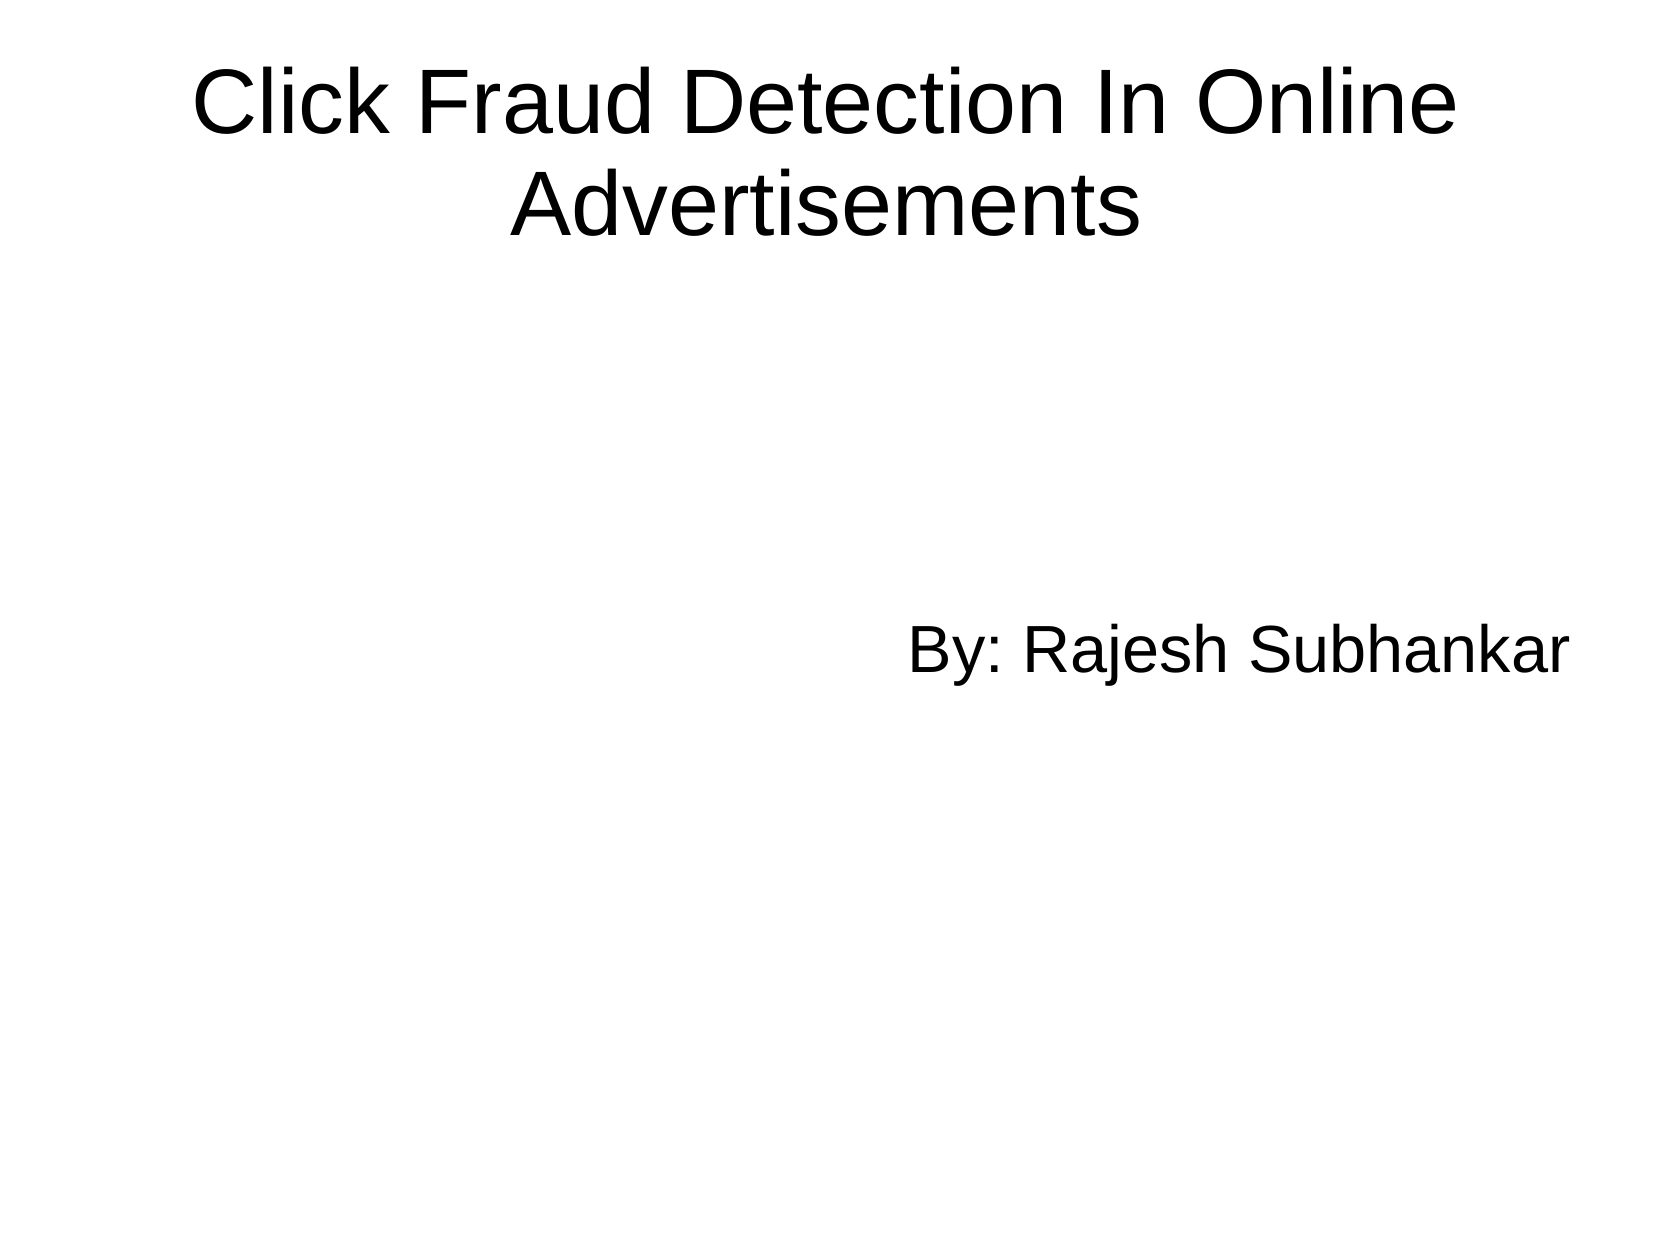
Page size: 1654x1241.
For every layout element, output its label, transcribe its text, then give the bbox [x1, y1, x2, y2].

subtitle By: Rajesh Subhankar [82, 290, 1571, 1010]
title Click Fraud Detection In Online Advertisements [82, 49, 1571, 257]
